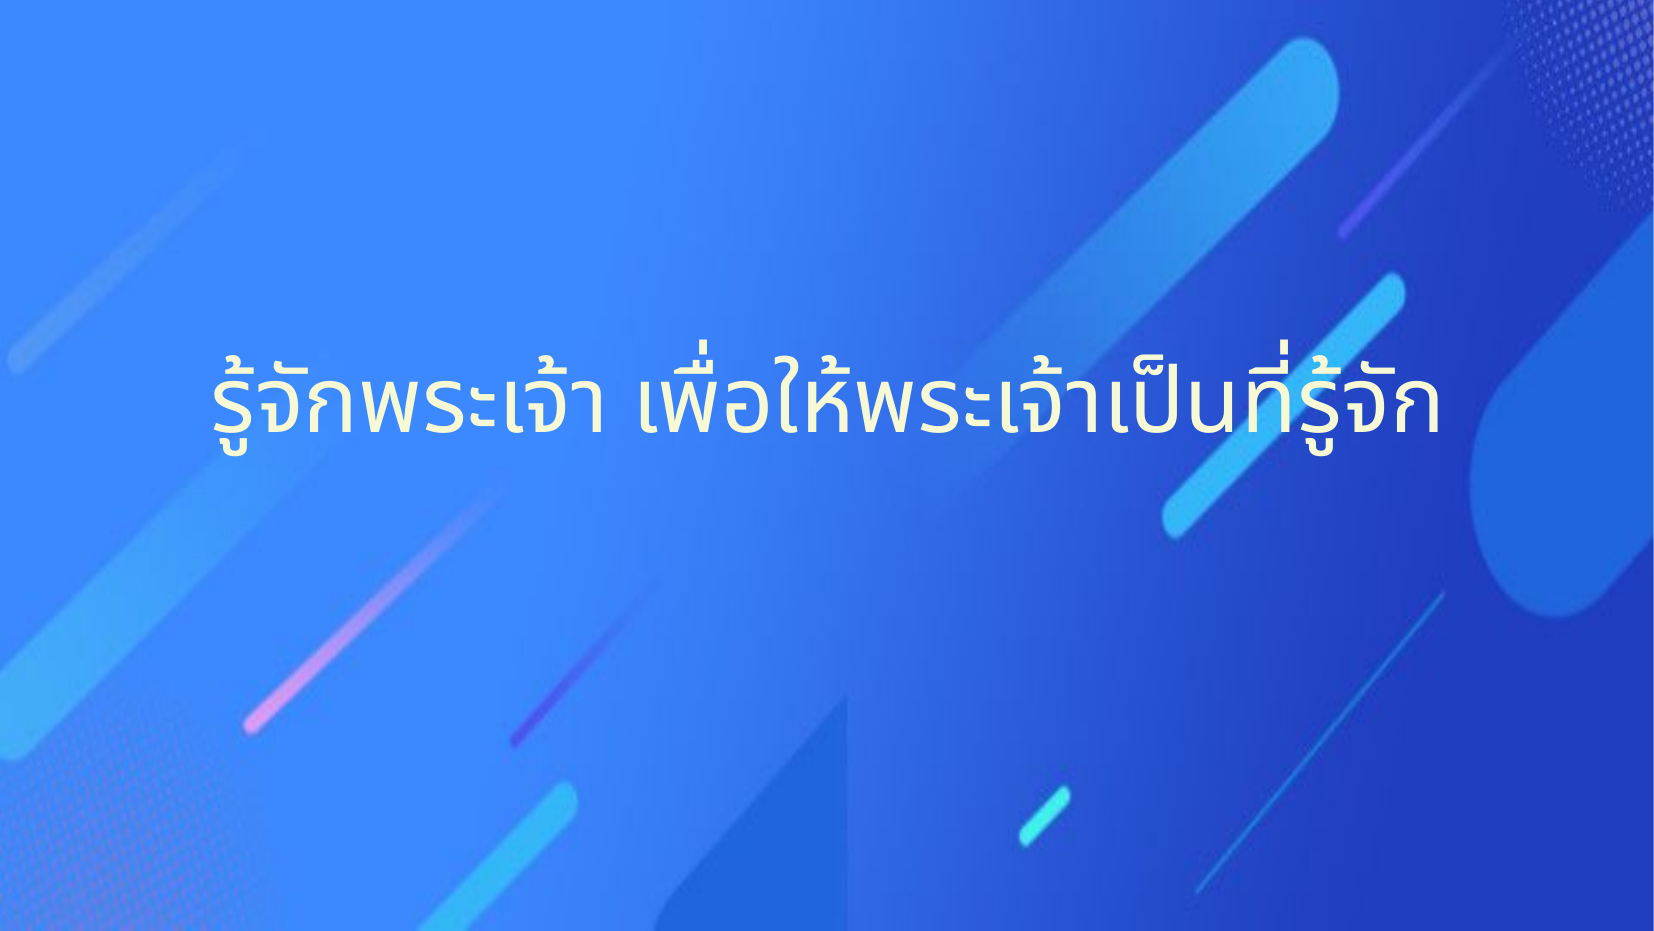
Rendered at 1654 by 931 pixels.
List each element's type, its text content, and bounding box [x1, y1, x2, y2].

picture [0, 0, 1654, 931]
title รู้จักพระเจ้า เพื่อให้พระเจ้าเป็นที่รู้จัก [78, 332, 1579, 488]
